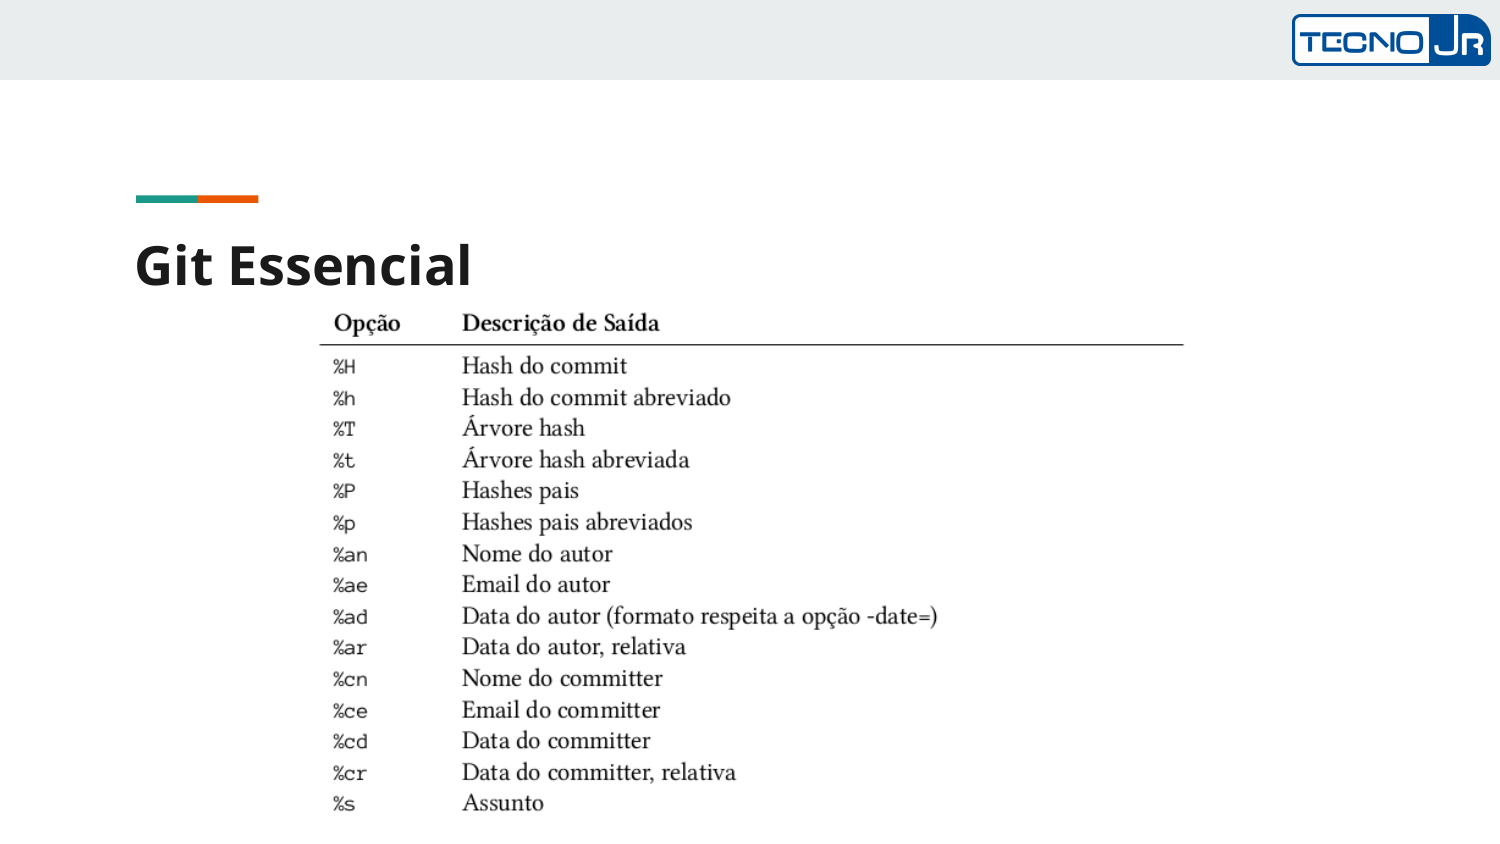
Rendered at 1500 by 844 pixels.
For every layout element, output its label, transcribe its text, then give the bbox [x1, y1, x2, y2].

title Git Essencial [119, 216, 1381, 305]
picture [1292, 14, 1491, 66]
picture [307, 304, 1194, 824]
